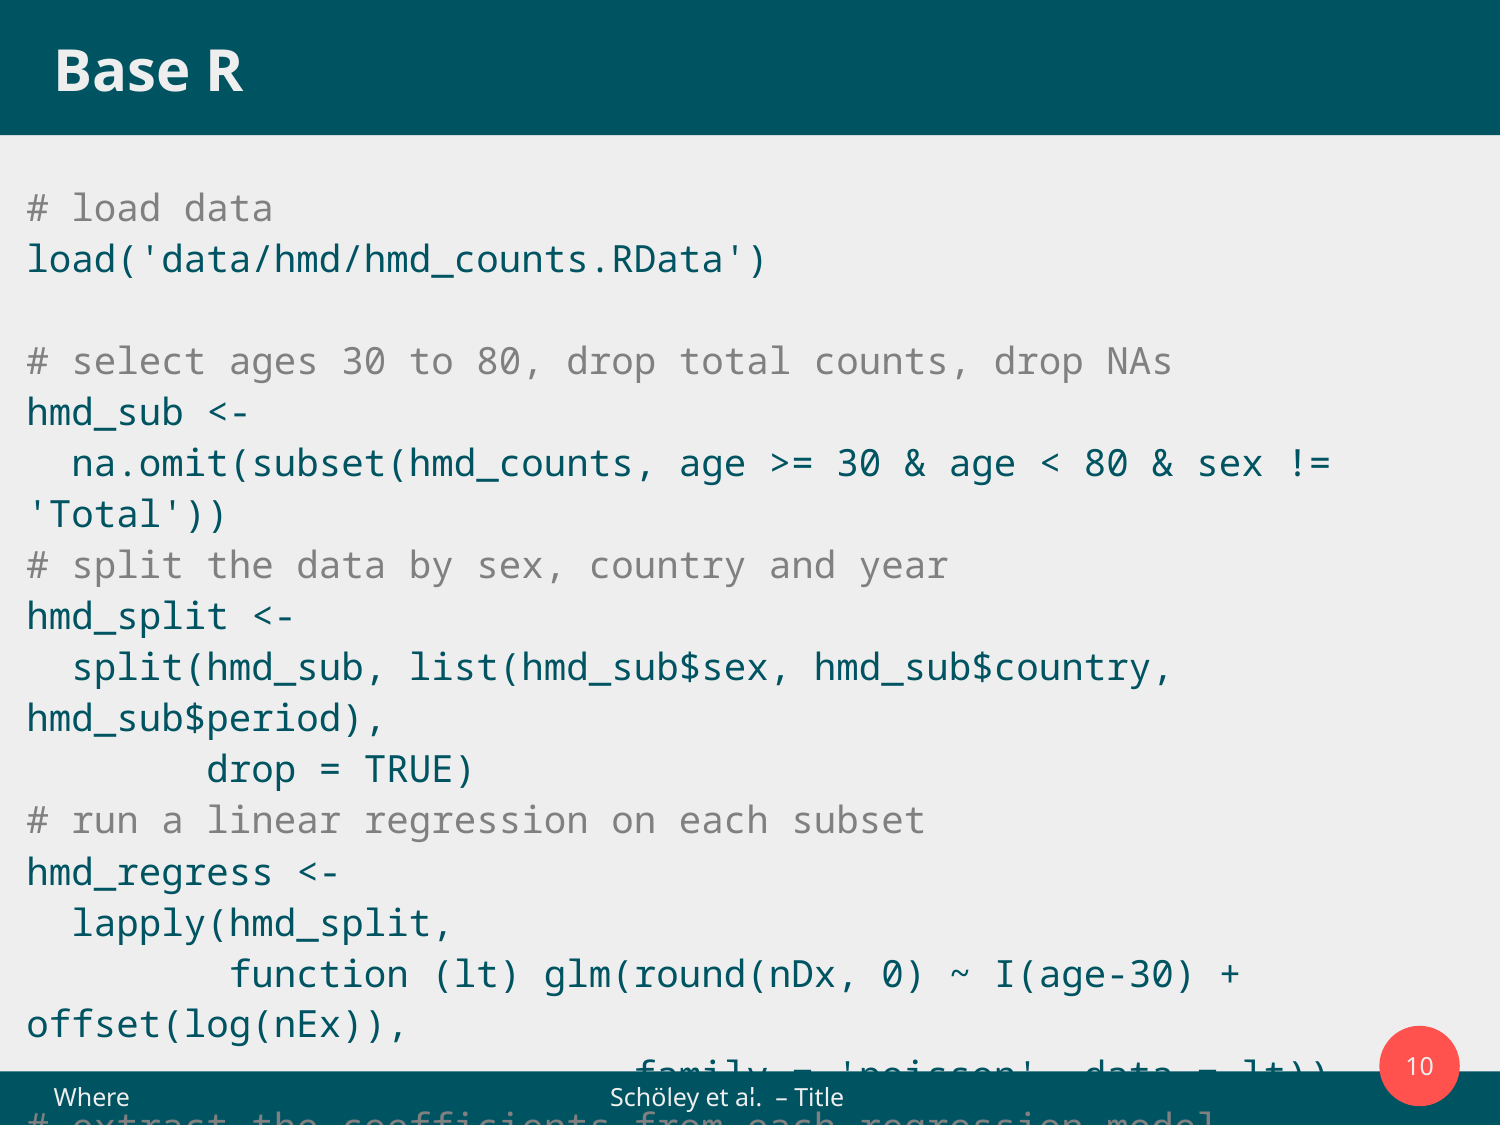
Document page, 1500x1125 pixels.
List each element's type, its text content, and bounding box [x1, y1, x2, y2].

title Base R [53, 0, 1447, 141]
text_box # load data load('data/hmd/hmd_counts.RData') # select ages 30 to 80, drop total counts, drop NAs hmd_sub <- na.omit(subset(hmd_counts, age >= 30 & age < 80 & sex != 'Total')) # split the data by sex, country and year hmd_split <- split(hmd_sub, list(hmd_sub$sex, hmd_sub$country, hmd_sub$period), drop = TRUE) # run a linear regression on each subset hmd_regress <- lapply(hmd_split, function (lt) glm(round(nDx, 0) ~ I(age-30) + offset(log(nEx)), family = 'poisson', data = lt)) # extract the coefficients from each regression model hmd_coef <- t(sapply(hmd_regress, coef)) # plot a versus b coefficients plot(x = hmd_coef[,1], y = hmd_coef[,2], main = 'Gompertz correlation', xlab = 'a', ylab = 'b') [11, 174, 1489, 1020]
